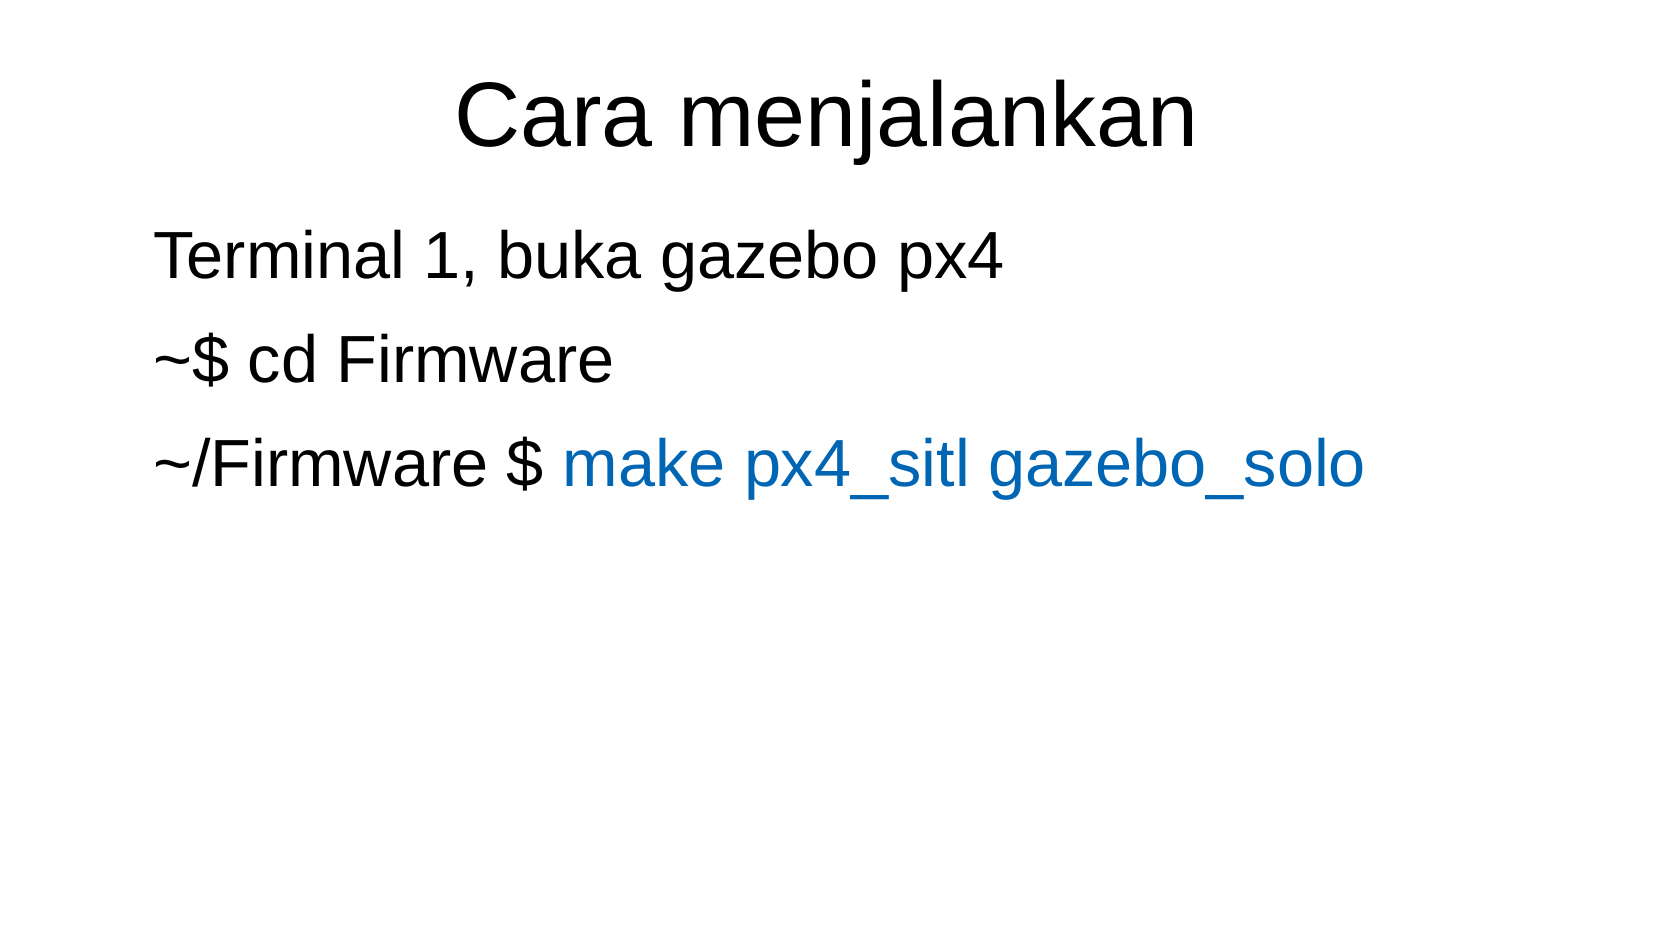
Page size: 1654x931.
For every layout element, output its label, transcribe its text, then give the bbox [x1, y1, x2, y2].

list Terminal 1, buka gazebo px4 ~$ cd Firmware ~/Firmware $ make px4_sitl gazebo_solo [82, 217, 1571, 758]
title Cara menjalankan [82, 37, 1571, 193]
